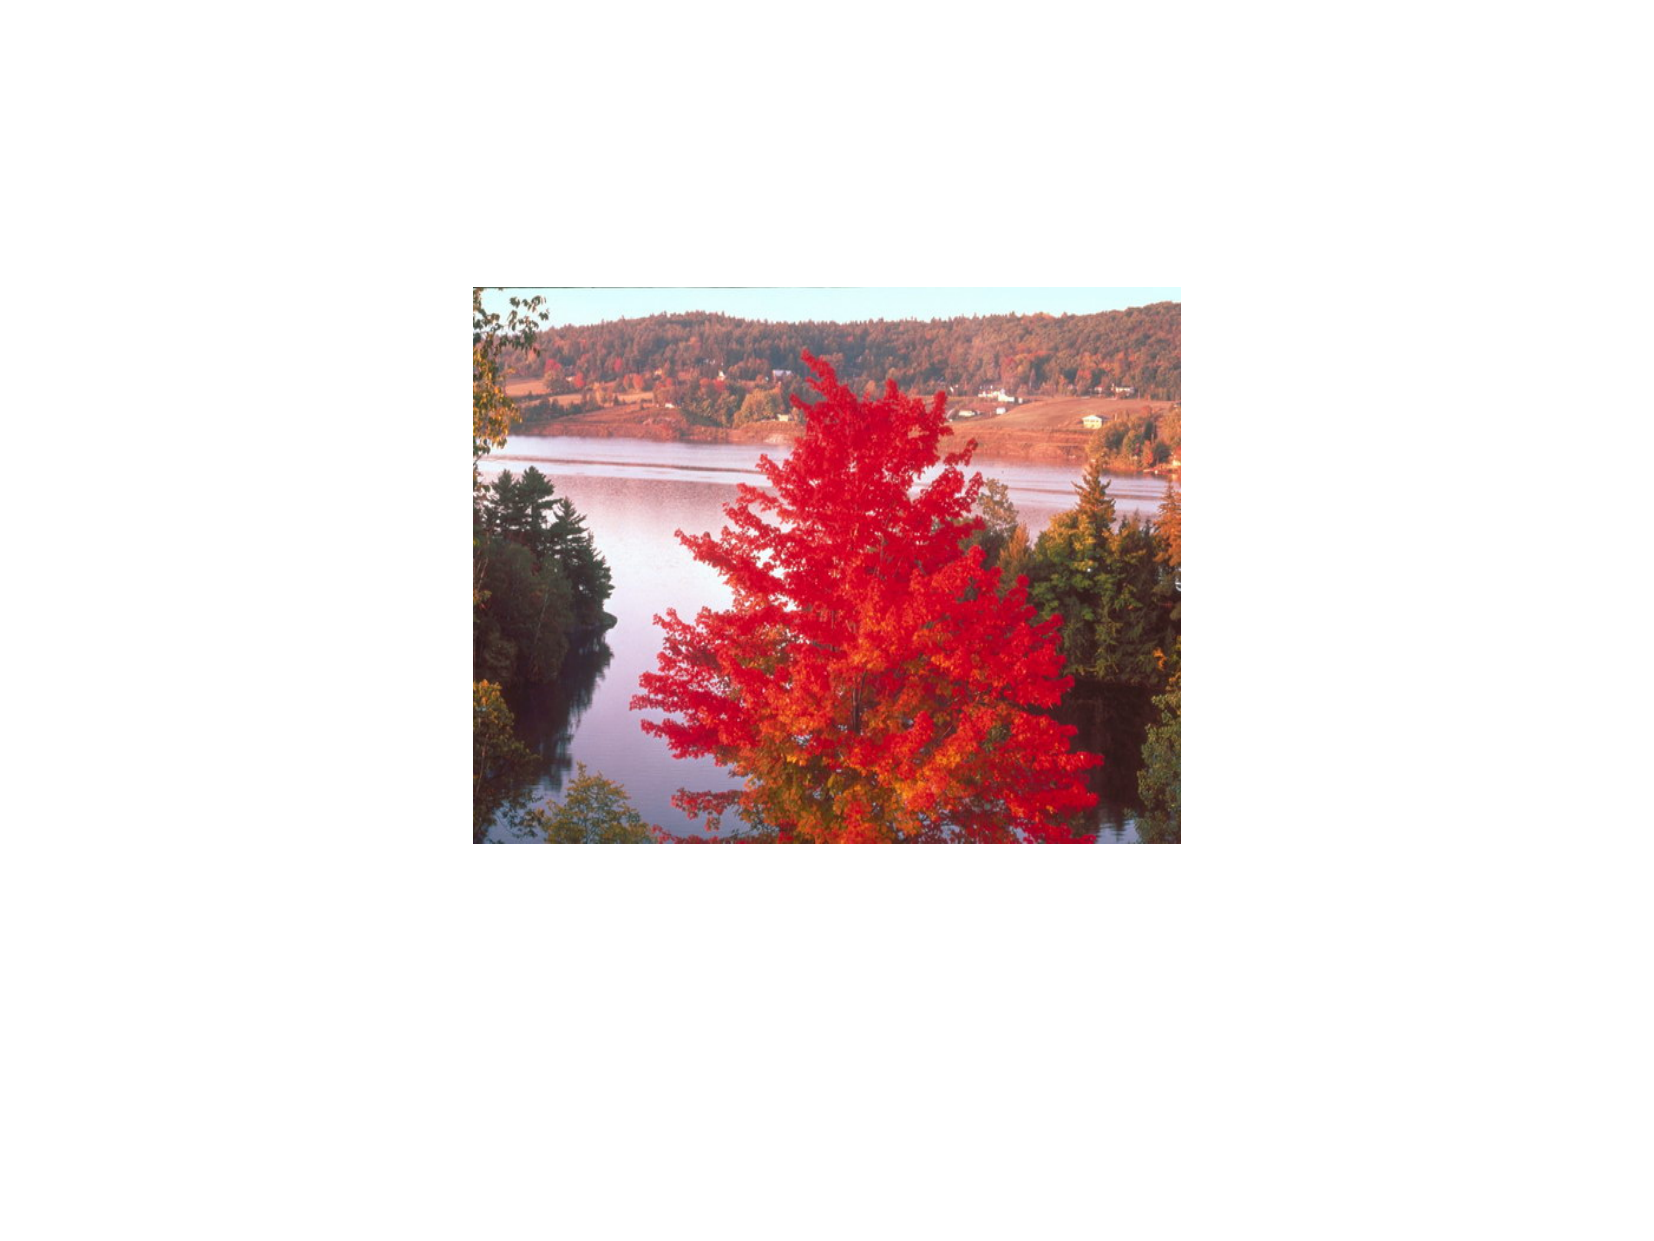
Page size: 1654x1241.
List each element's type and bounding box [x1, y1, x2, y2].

picture [473, 287, 1181, 844]
